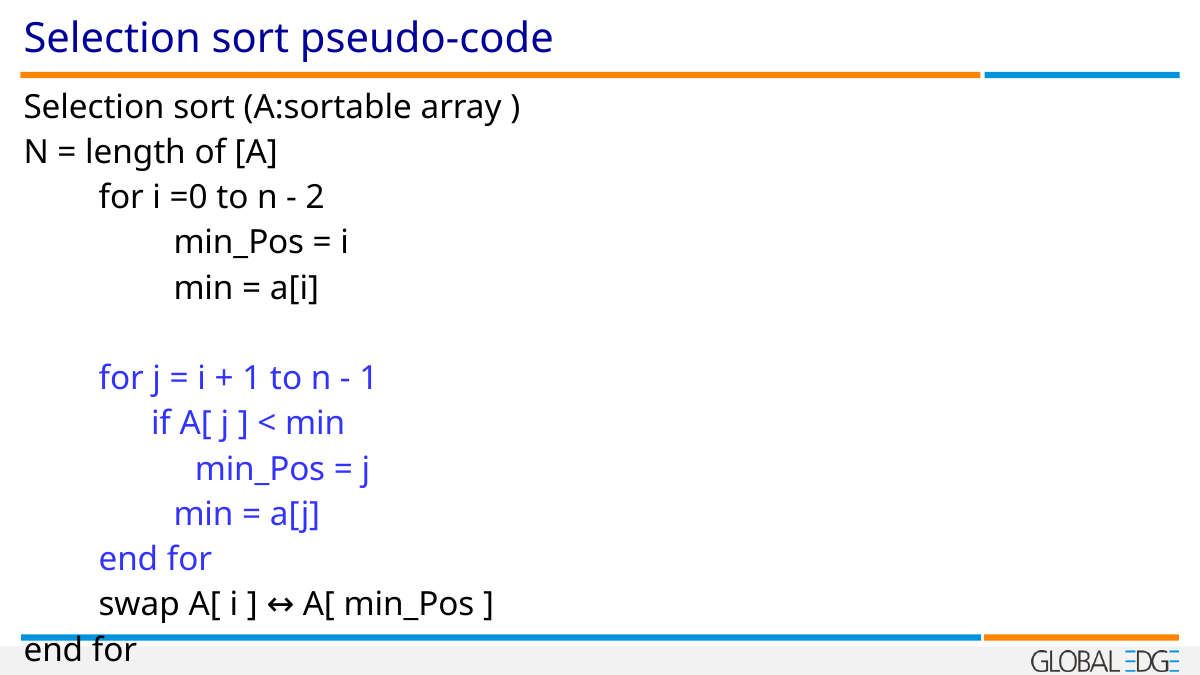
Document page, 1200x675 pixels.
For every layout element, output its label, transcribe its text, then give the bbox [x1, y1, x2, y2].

subtitle Selection sort (A:sortable array ) N = length of [A] for i =0 to n - 2 min_Pos = i min = a[i] for j = i + 1 to n - 1 if A[ j ] < min min_Pos = j min = a[j] end for swap A[ i ] ↔ A[ min_Pos ] end for end. [23, 82, 1172, 629]
title Selection sort pseudo-code [23, 9, 1088, 63]
picture [1031, 650, 1179, 672]
